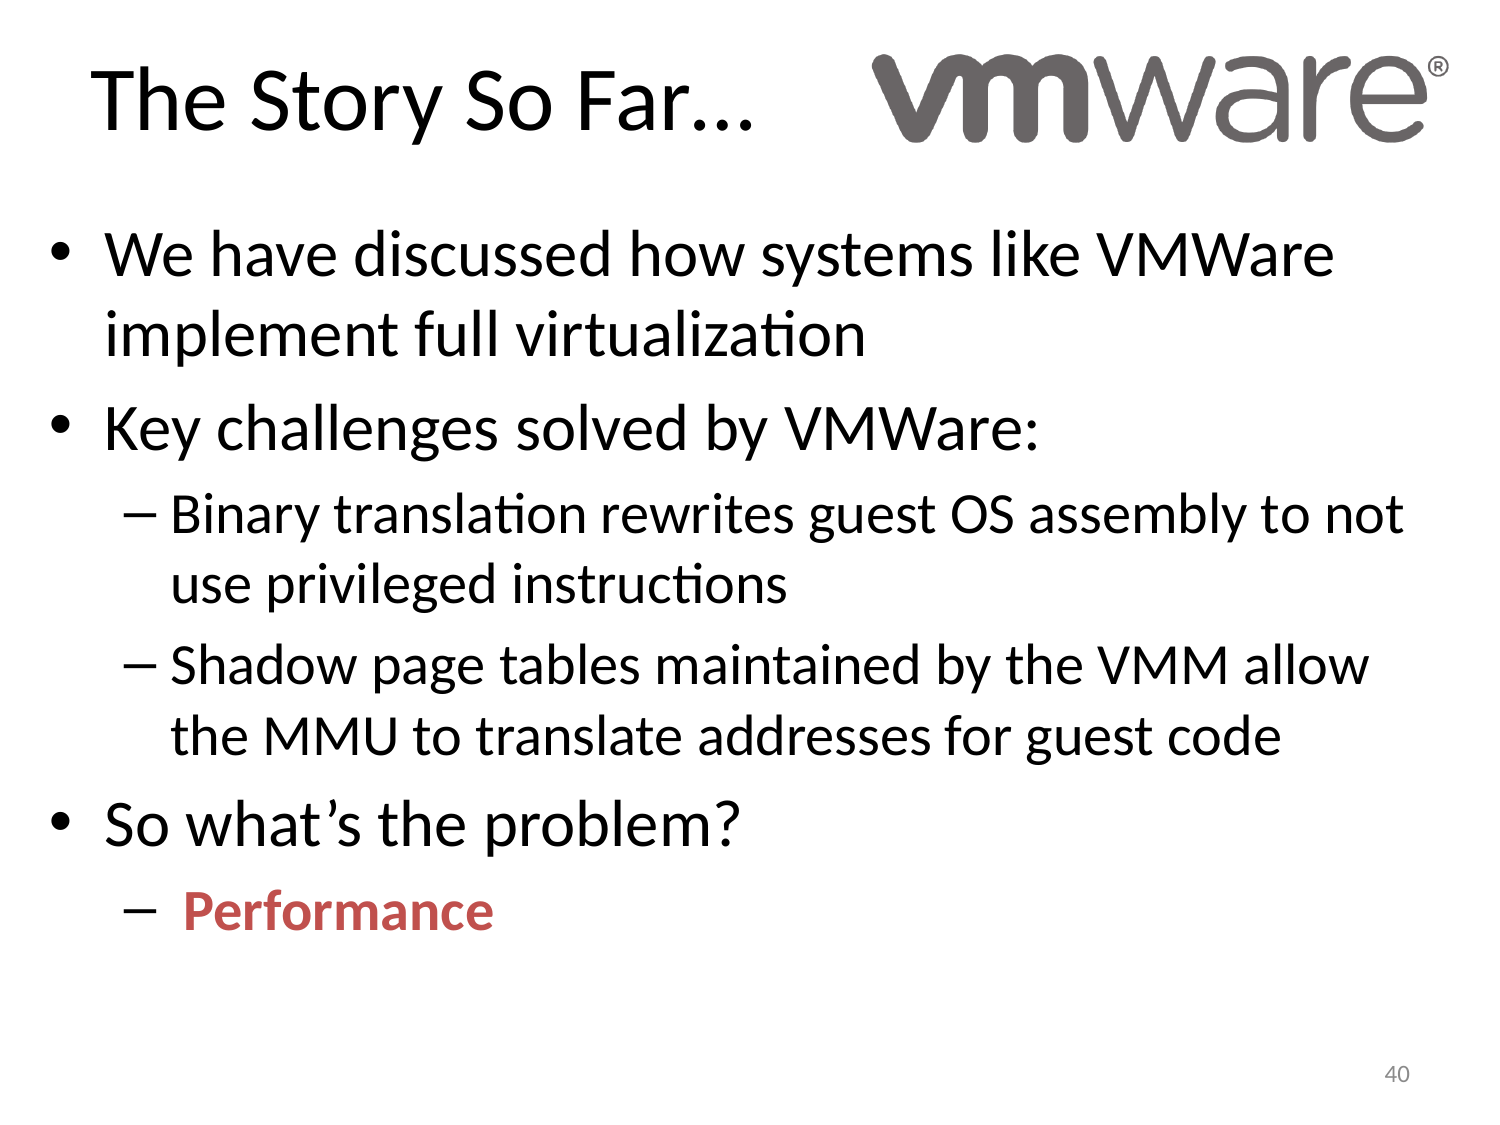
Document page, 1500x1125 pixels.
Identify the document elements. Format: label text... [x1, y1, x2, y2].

list We have discussed how systems like VMWare implement full virtualization Key challenges solved by VMWare: Binary translation rewrites guest OS assembly to not use privileged instructions Shadow page tables maintained by the VMM allow the MMU to translate addresses for guest code So what’s the problem? Performance [33, 202, 1467, 1041]
title The Story So Far… [75, 0, 1425, 188]
slide_number <number> [1074, 1042, 1425, 1103]
picture [866, 51, 1450, 147]
